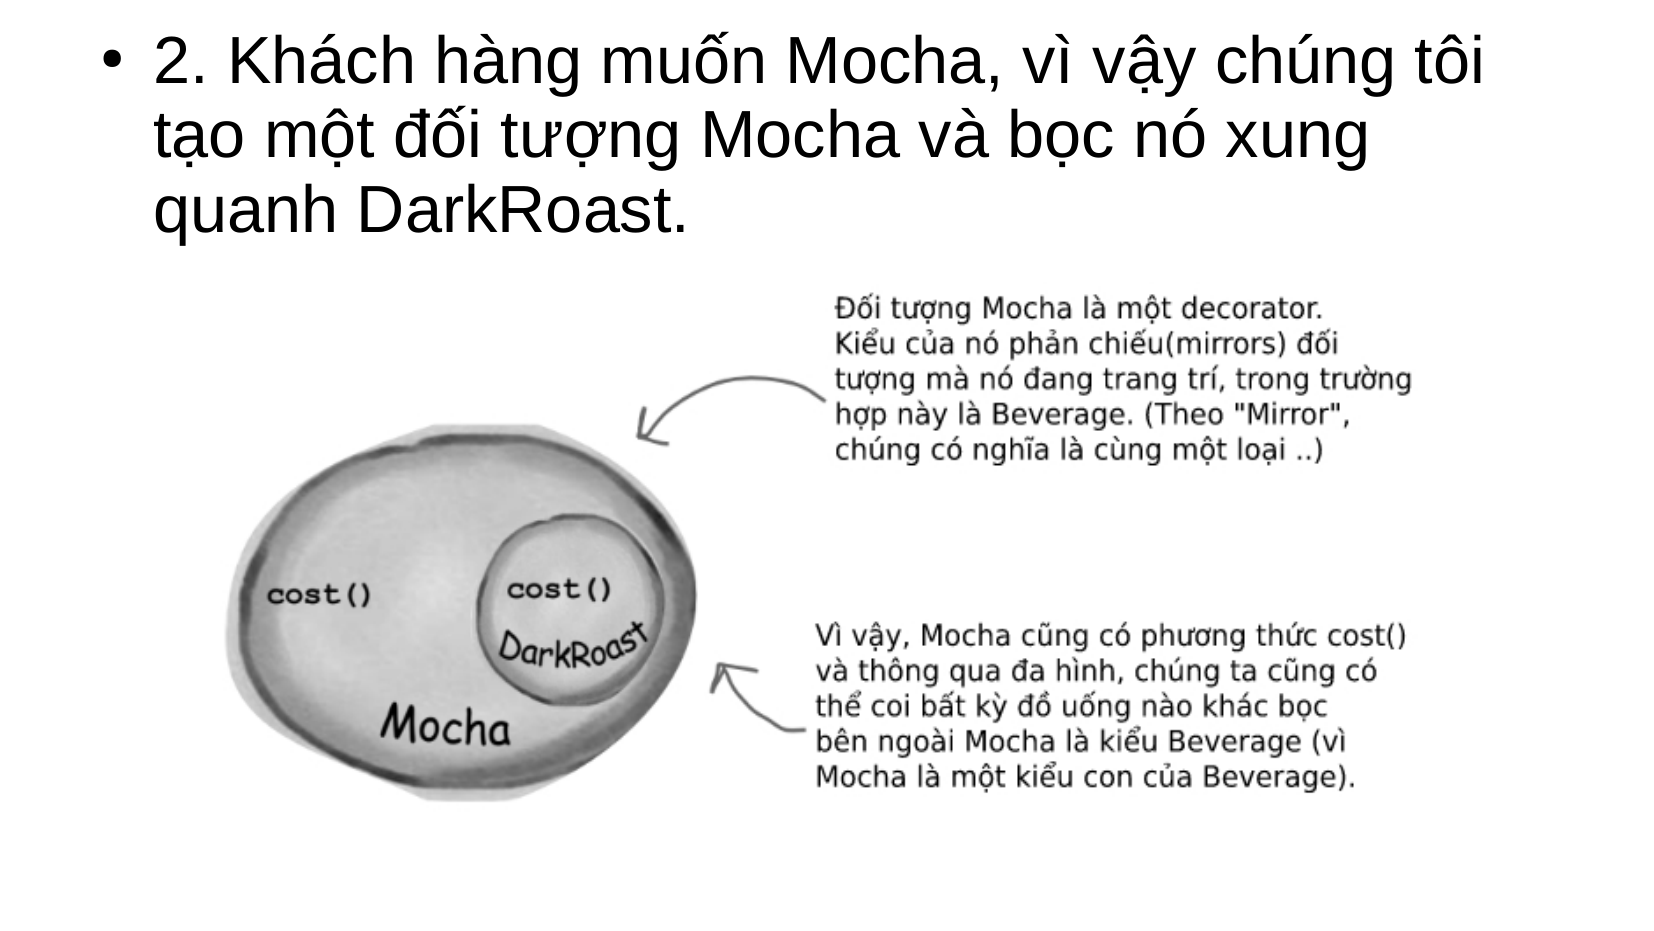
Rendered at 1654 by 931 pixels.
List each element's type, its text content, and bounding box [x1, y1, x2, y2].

picture [207, 282, 1426, 886]
list 2. Khách hàng muốn Mocha, vì vậy chúng tôi tạo một đối tượng Mocha và bọc nó xung quanh DarkRoast. [82, 22, 1571, 271]
